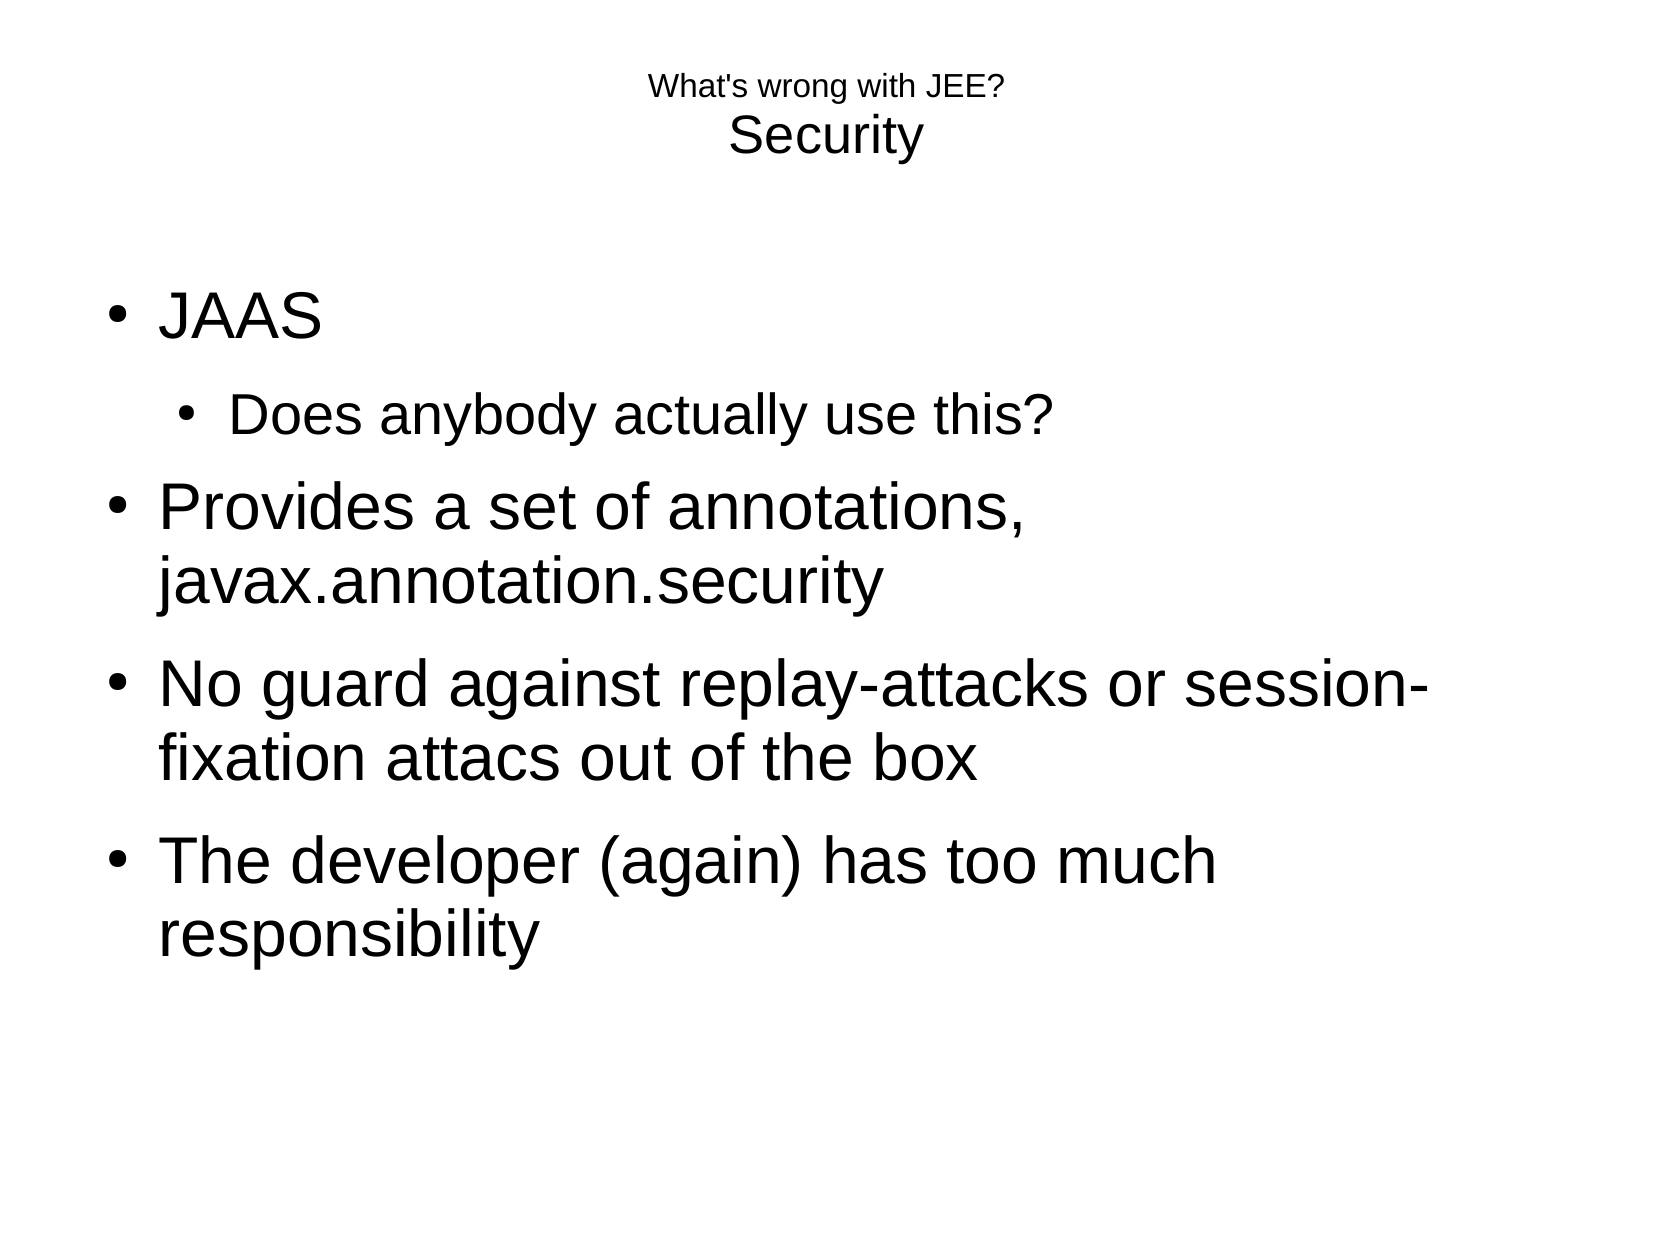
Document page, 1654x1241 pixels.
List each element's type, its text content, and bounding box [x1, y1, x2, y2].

title What's wrong with JEE? Security [82, 47, 1571, 186]
list JAAS Does anybody actually use this? Provides a set of annotations, javax.annotation.security No guard against replay-attacks or session-fixation attacs out of the box The developer (again) has too much responsibility [88, 279, 1577, 975]
